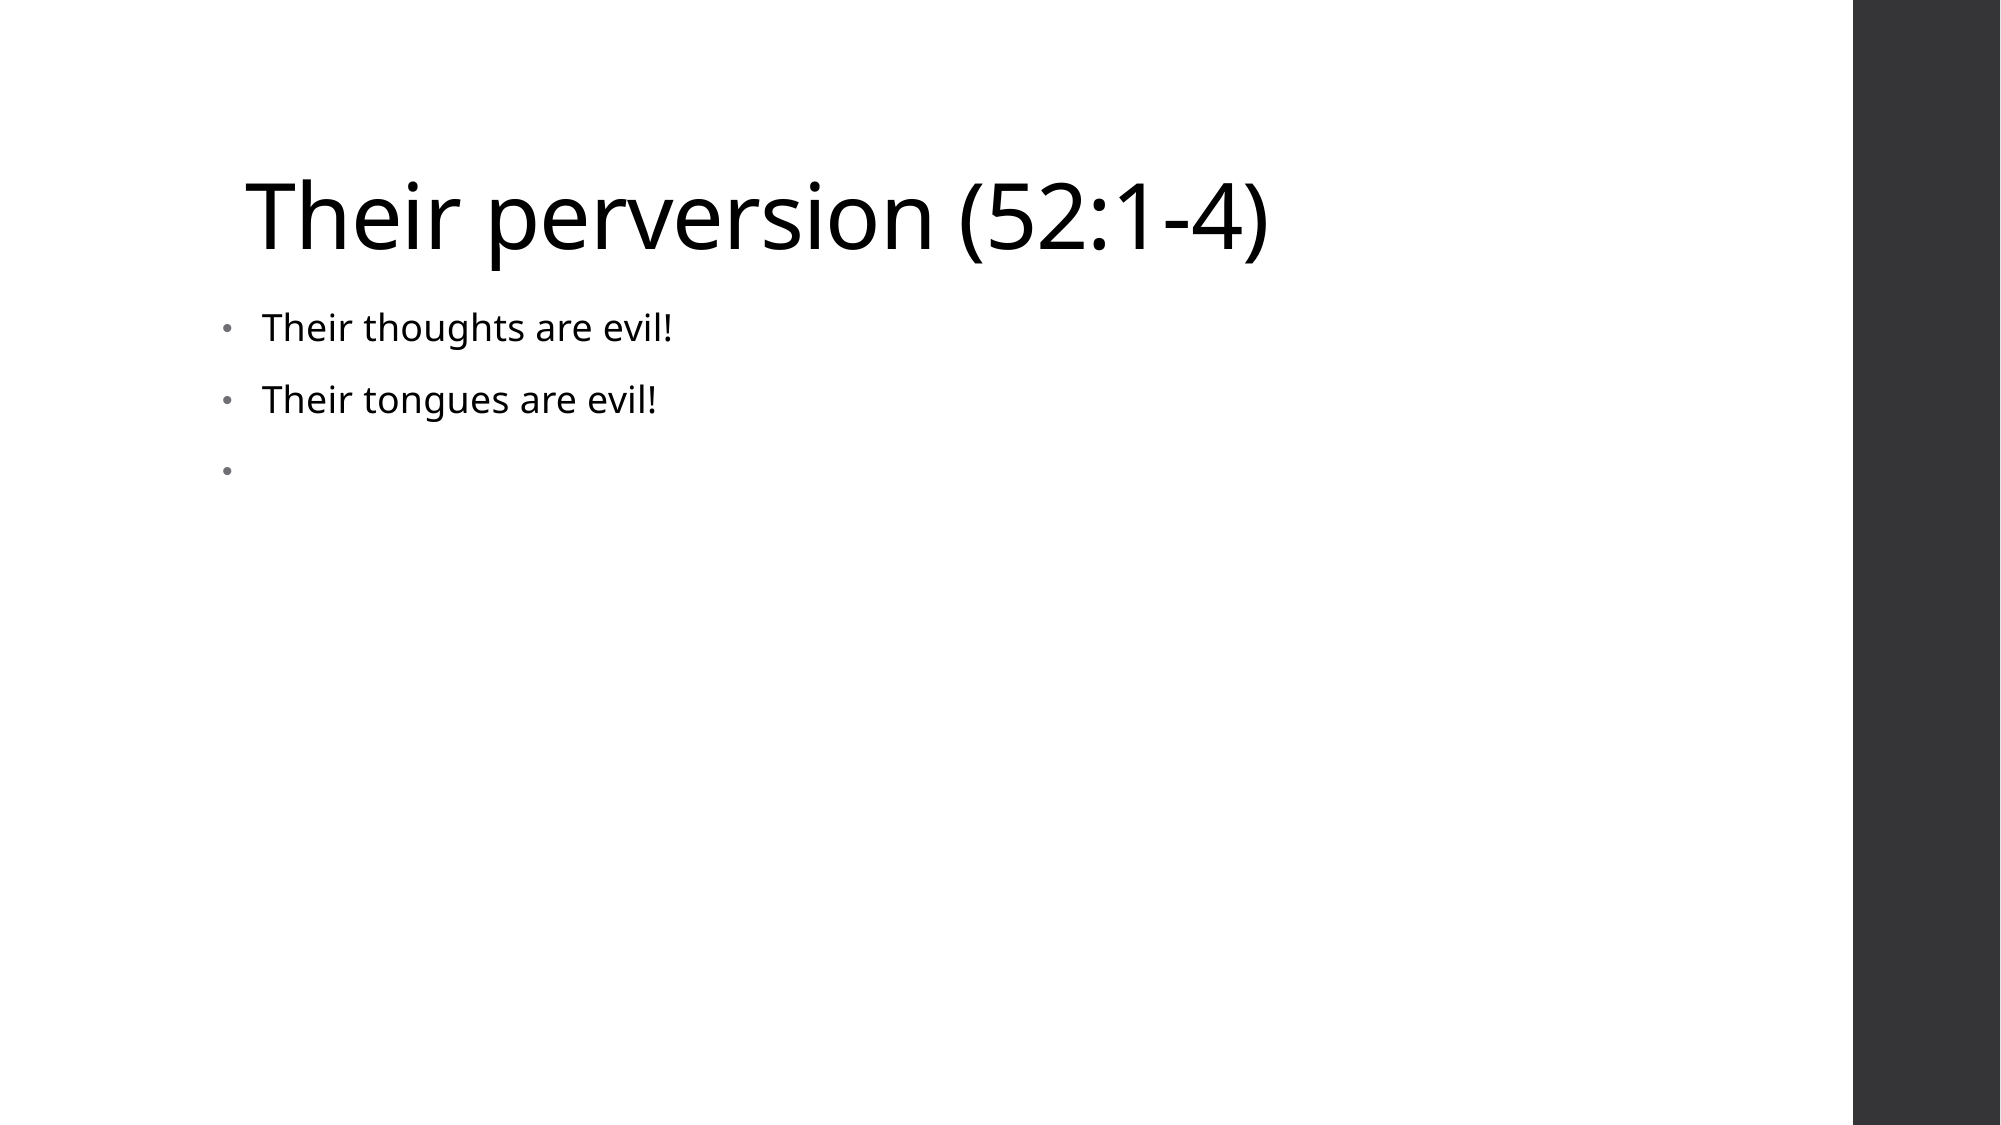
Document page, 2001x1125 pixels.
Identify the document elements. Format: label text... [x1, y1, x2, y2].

list Their thoughts are evil! Their tongues are evil! [206, 299, 1617, 1014]
title Their perversion (52:1-4) [206, 60, 1797, 278]
